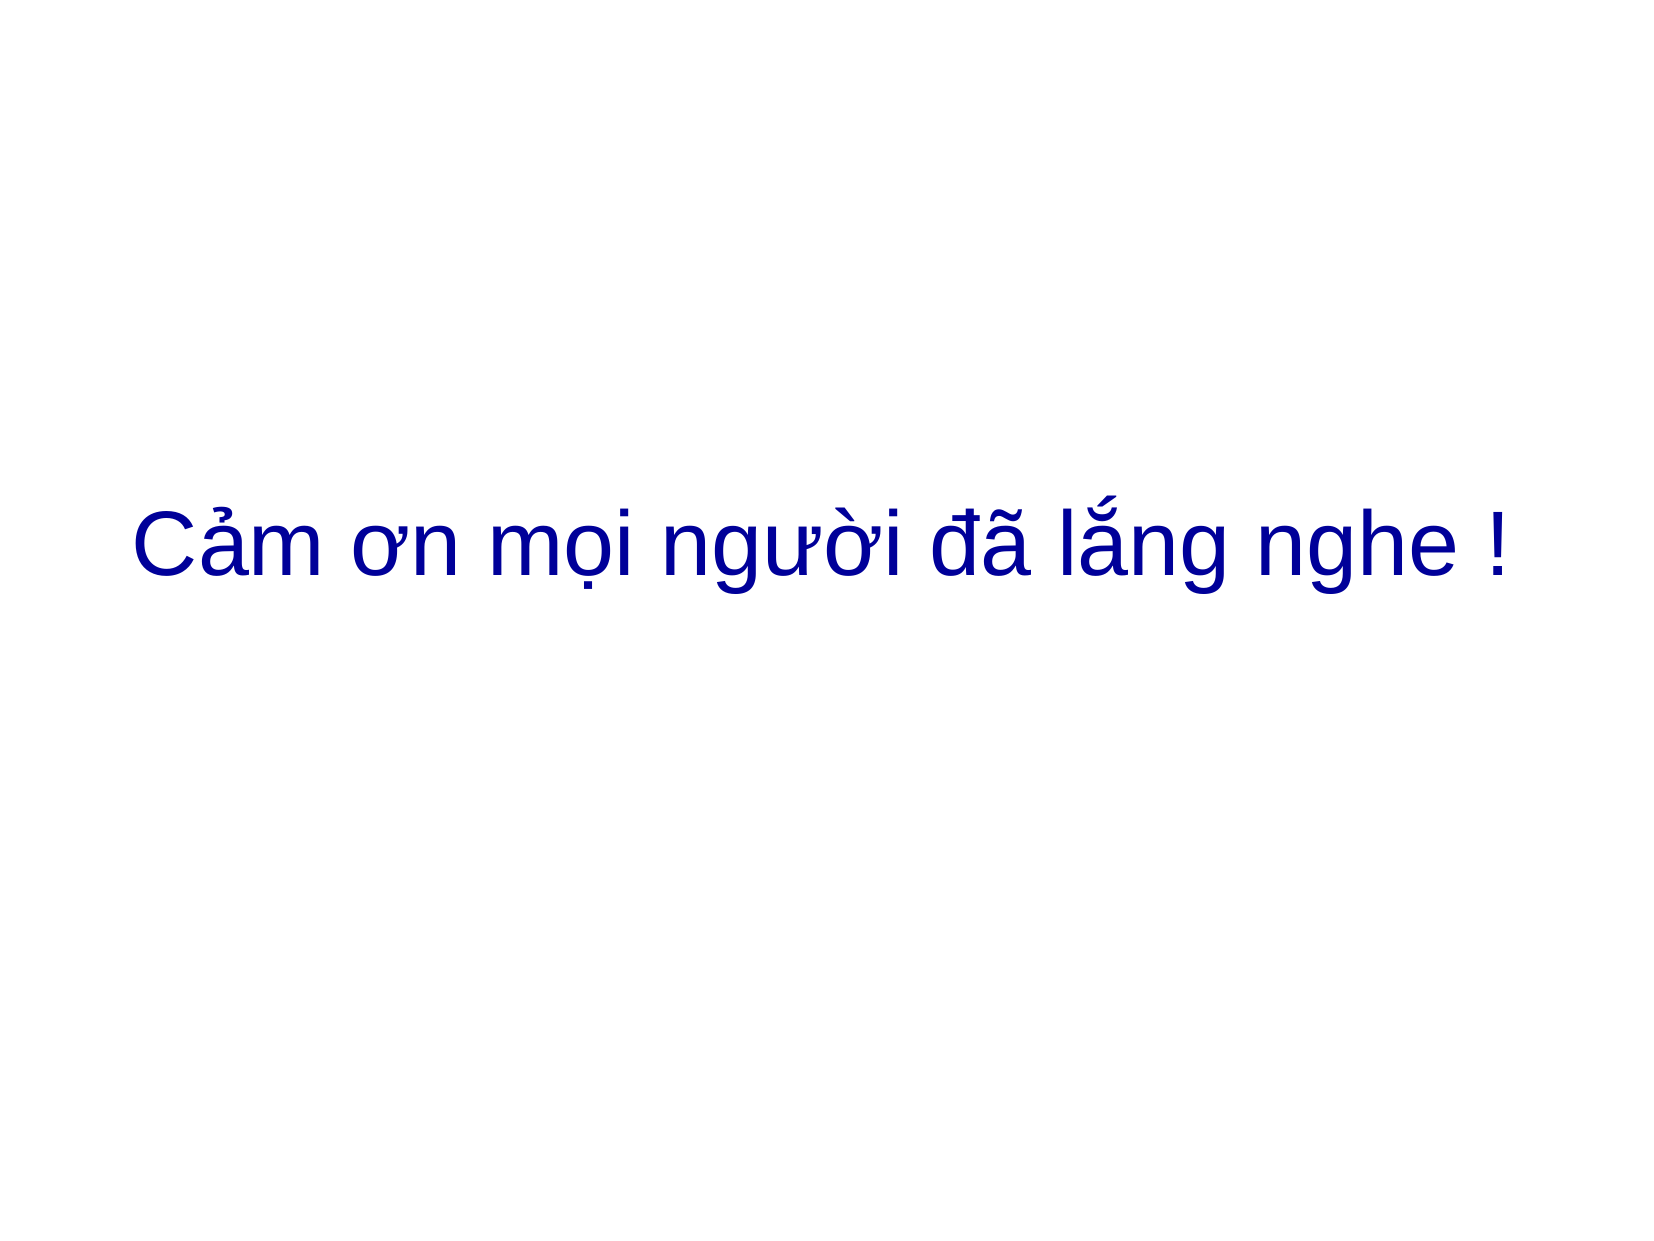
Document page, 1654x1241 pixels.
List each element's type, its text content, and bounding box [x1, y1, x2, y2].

title Cảm ơn mọi người đã lắng nghe ! [131, 484, 1621, 706]
